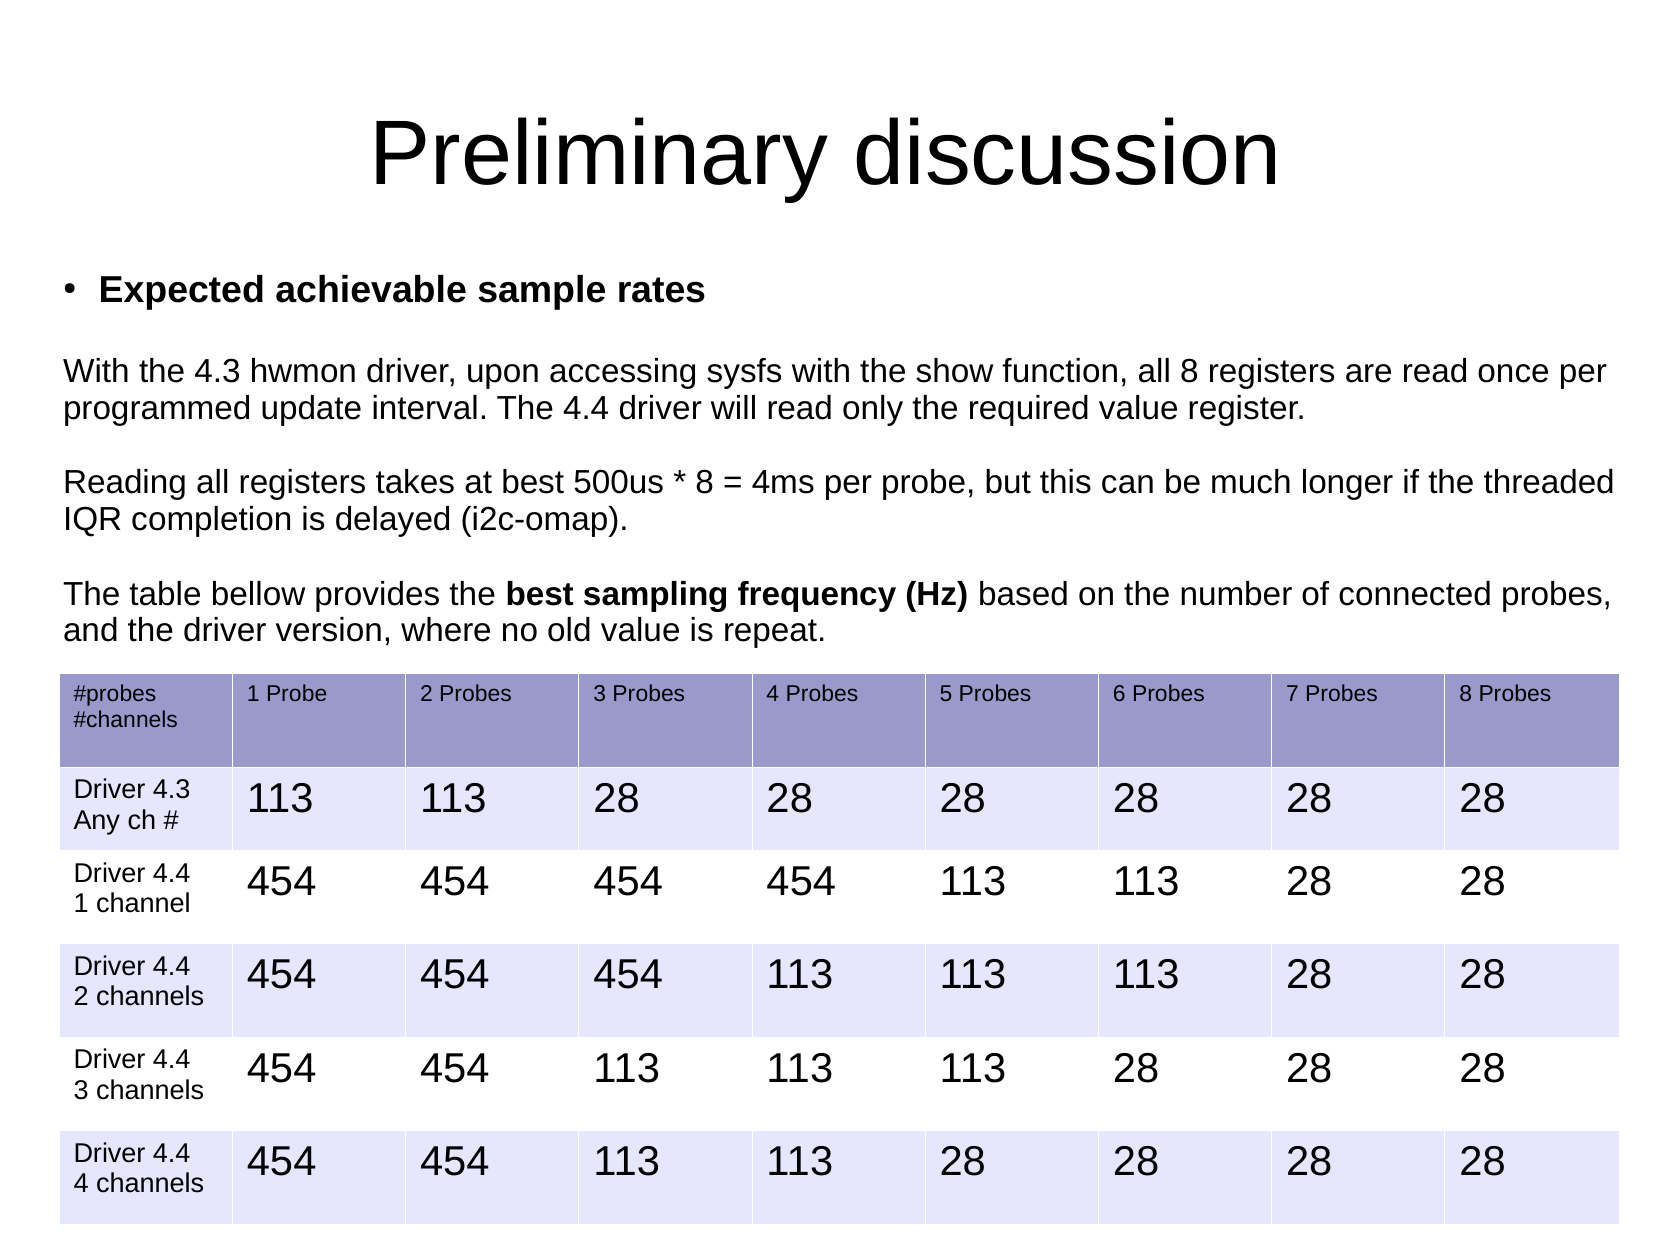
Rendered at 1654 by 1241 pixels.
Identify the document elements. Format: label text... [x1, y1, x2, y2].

table_cell Driver 4.4 4 channels [60, 1131, 232, 1224]
table_cell 113 [579, 1038, 752, 1130]
table_cell 28 [753, 768, 925, 850]
table_cell 113 [926, 944, 1098, 1037]
table_cell 113 [406, 768, 578, 850]
table_cell 28 [926, 768, 1098, 850]
table_cell 28 [926, 1131, 1098, 1224]
table_cell Driver 4.4 3 channels [60, 1038, 232, 1130]
table_cell 454 [579, 851, 752, 943]
table_header 8 Probes [1445, 674, 1619, 767]
table_header 6 Probes [1099, 674, 1271, 767]
table_cell 454 [233, 1131, 405, 1224]
table_cell 28 [1272, 1131, 1444, 1224]
table_cell Driver 4.4 2 channels [60, 944, 232, 1037]
table_cell 28 [1272, 1038, 1444, 1130]
table_cell 113 [926, 851, 1098, 943]
table_cell 113 [753, 1038, 925, 1130]
table_cell 28 [1445, 944, 1619, 1037]
table_cell 28 [579, 768, 752, 850]
title Preliminary discussion [82, 49, 1571, 257]
table_cell 28 [1272, 768, 1444, 850]
table_cell 113 [233, 768, 405, 850]
table_cell 113 [926, 1038, 1098, 1130]
table_cell 28 [1099, 768, 1271, 850]
table_header 3 Probes [579, 674, 752, 767]
table_cell 454 [233, 944, 405, 1037]
table_cell 454 [753, 851, 925, 943]
table_cell 28 [1272, 944, 1444, 1037]
table_header 5 Probes [926, 674, 1098, 767]
table_cell Driver 4.3 Any ch # [60, 768, 232, 850]
table_cell Driver 4.4 1 channel [60, 851, 232, 943]
table_header 7 Probes [1272, 674, 1444, 767]
table_cell 28 [1445, 851, 1619, 943]
table_cell 28 [1445, 1038, 1619, 1130]
table_cell 454 [233, 1038, 405, 1130]
table_cell 113 [579, 1131, 752, 1224]
table_cell 454 [406, 1038, 578, 1130]
table_cell 454 [233, 851, 405, 943]
table_cell 28 [1099, 1131, 1271, 1224]
table_header 2 Probes [406, 674, 578, 767]
table_cell 454 [406, 851, 578, 943]
table_cell 28 [1445, 768, 1619, 850]
table_cell 113 [753, 1131, 925, 1224]
table_cell 113 [1099, 851, 1271, 943]
table_cell 28 [1099, 1038, 1271, 1130]
table_cell 454 [406, 1131, 578, 1224]
table_header 4 Probes [753, 674, 925, 767]
table_cell 454 [406, 944, 578, 1037]
table_header 1 Probe [233, 674, 405, 767]
table_cell 28 [1445, 1131, 1619, 1224]
table_cell 28 [1272, 851, 1444, 943]
table_header #probes #channels [60, 674, 232, 767]
table_cell 454 [579, 944, 752, 1037]
table_cell 113 [753, 944, 925, 1037]
text_box Expected achievable sample rates With the 4.3 hwmon driver, upon accessing sysfs with the show function, all 8 registers are read once per programmed update interval. The 4.4 driver will read only the required value register. Reading all registers takes at best 500us * 8 = 4ms per probe, but this can be much longer if the threaded IQR completion is delayed (i2c-omap). The table bellow provides the best sampling frequency (Hz) based on the number of connected probes, and the driver version, where no old value is repeat. [48, 261, 1654, 661]
table_cell 113 [1099, 944, 1271, 1037]
